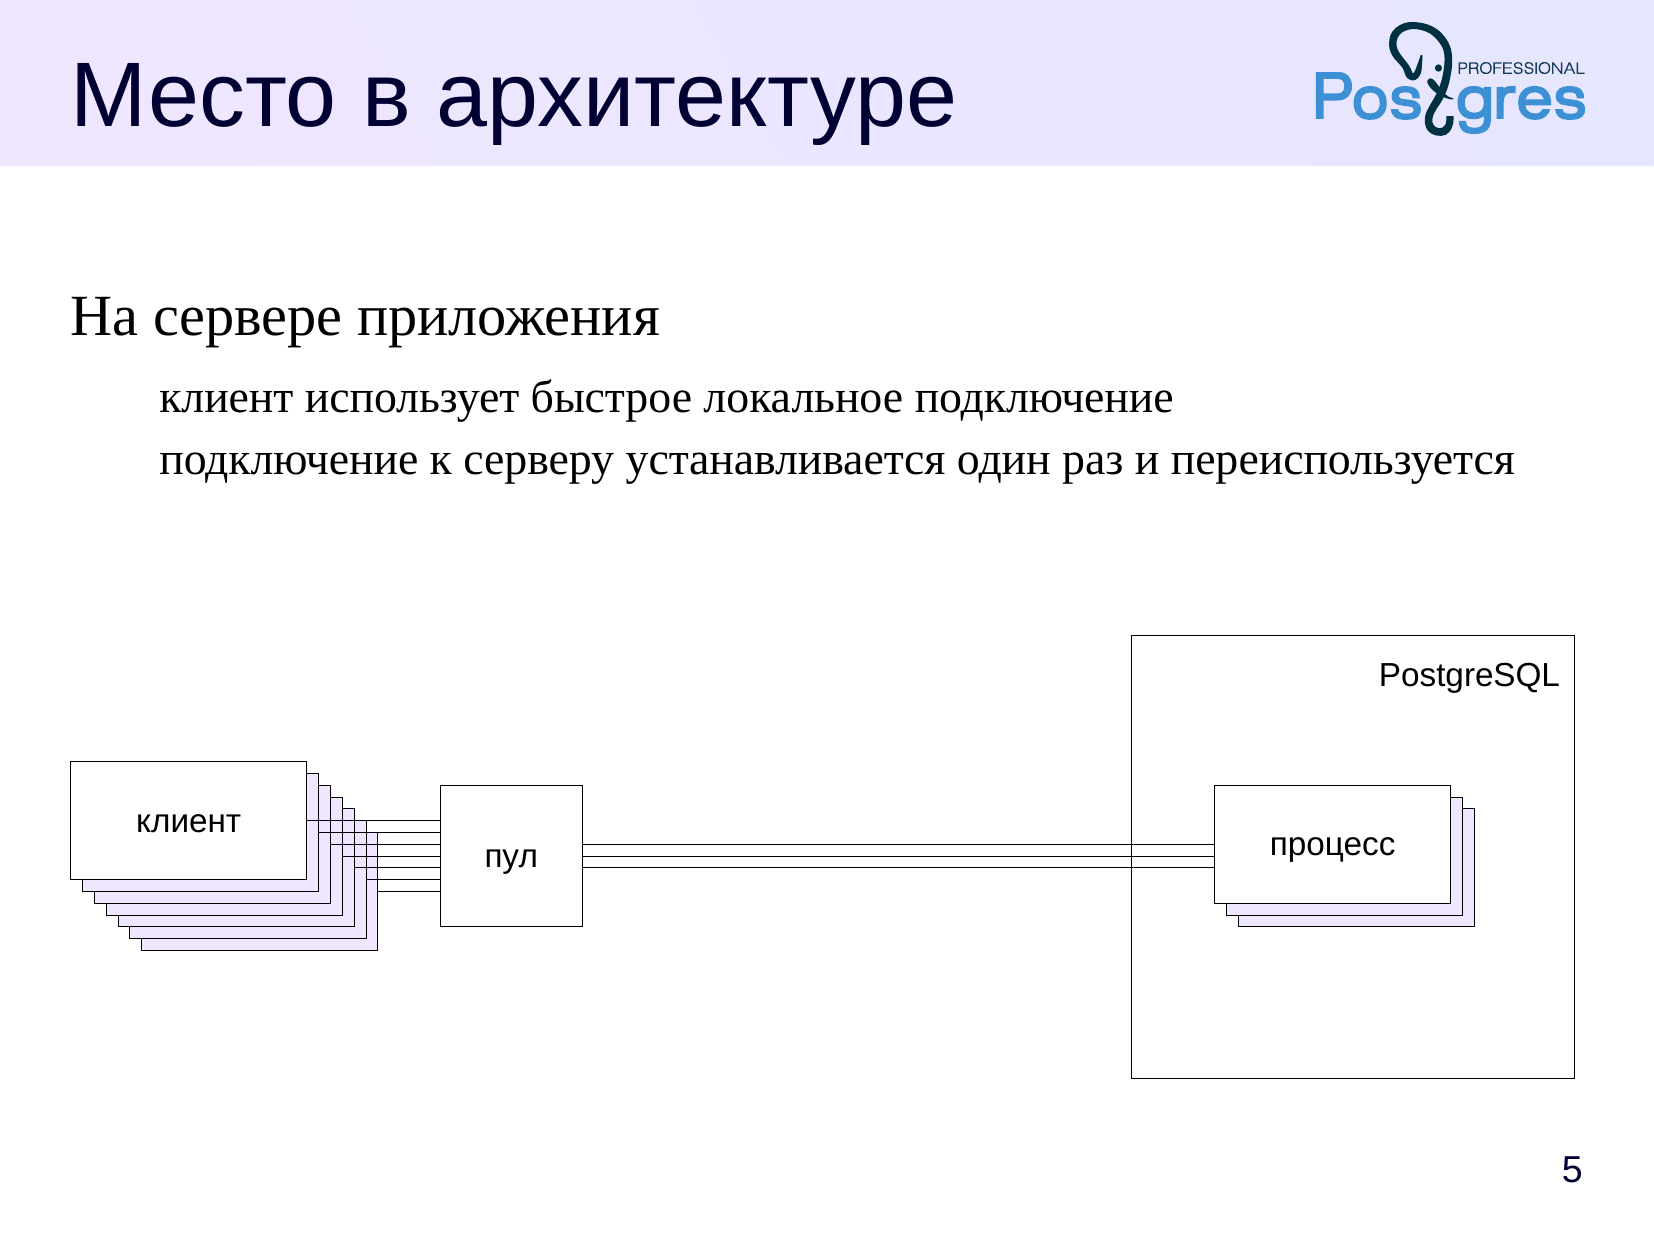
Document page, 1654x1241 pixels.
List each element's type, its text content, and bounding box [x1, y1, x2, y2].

text_box процесс [1214, 785, 1451, 904]
list На сервере приложения клиент использует быстрое локальное подключение подключение к серверу устанавливается один раз и переиспользуется [70, 283, 1583, 1141]
text_box [1226, 797, 1475, 927]
text_box пул [440, 785, 583, 927]
title Место в архитектуре [70, 43, 1241, 147]
